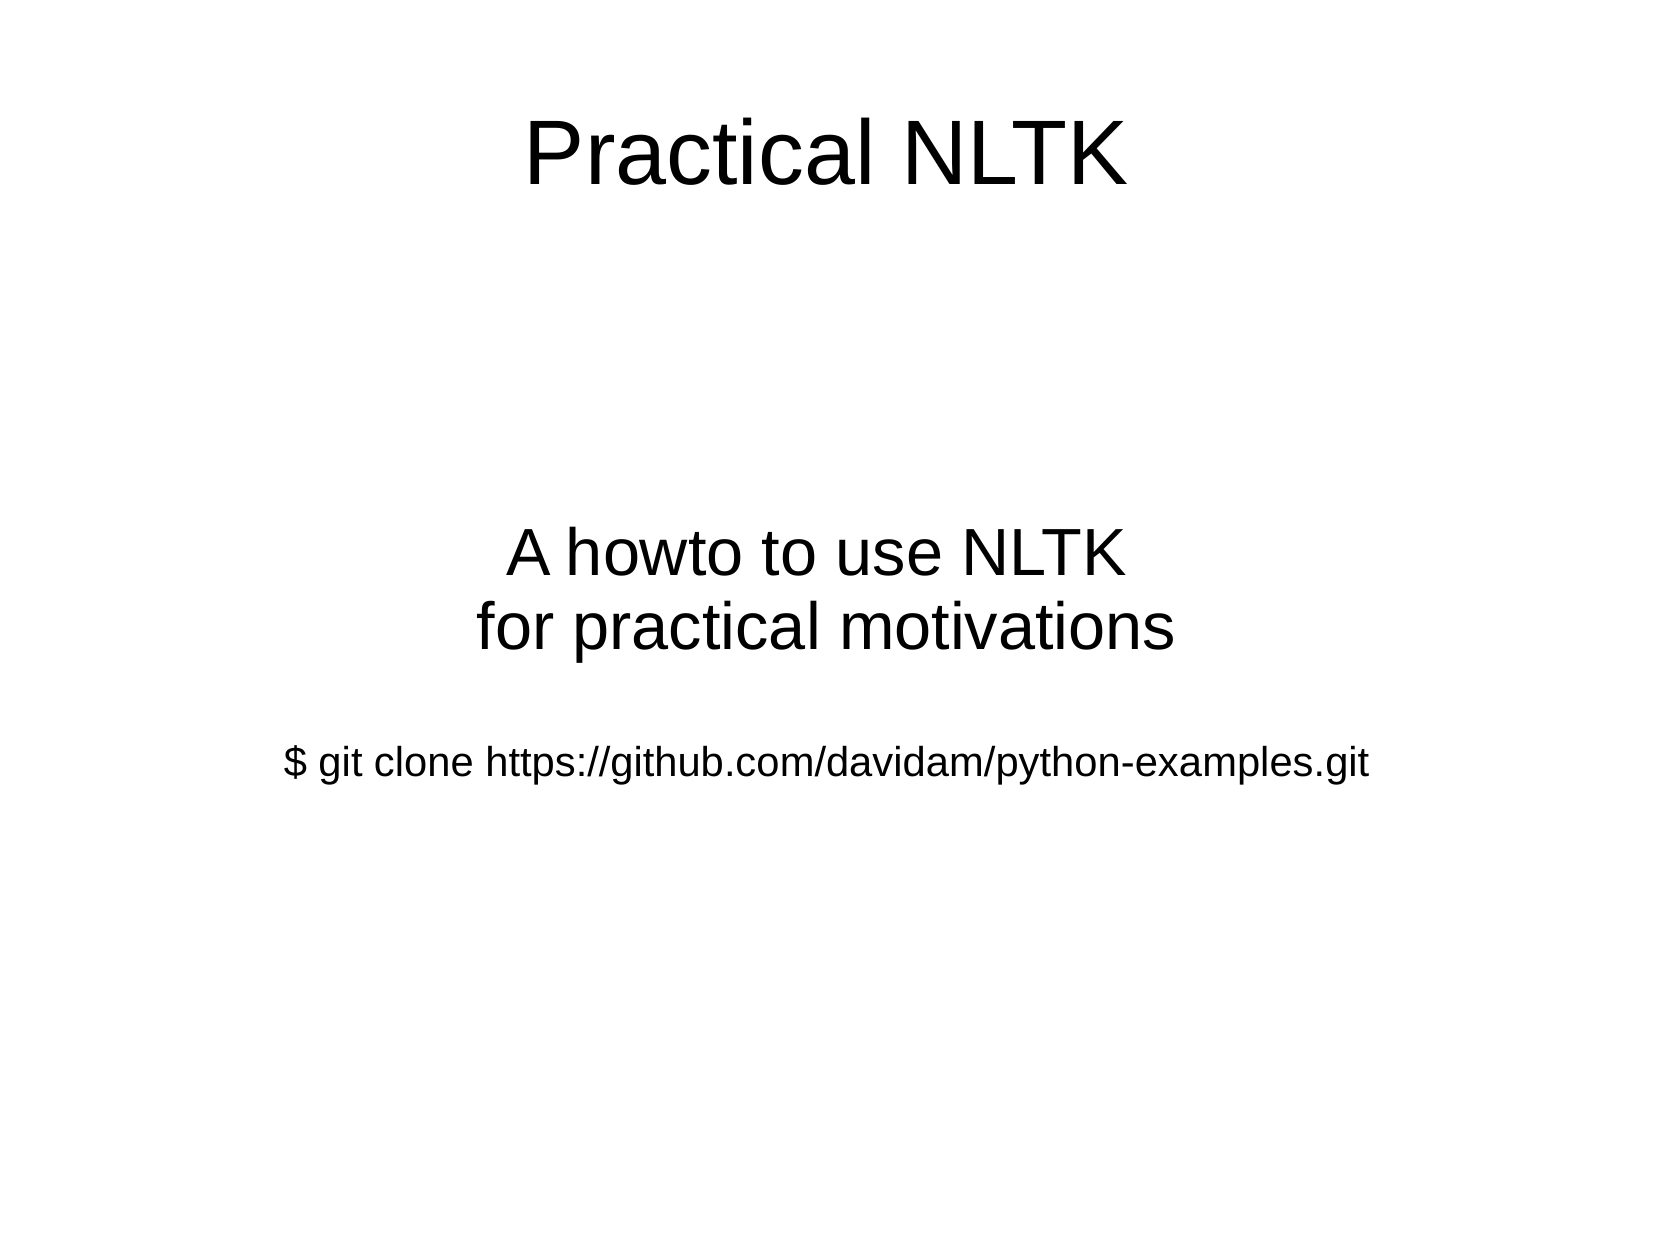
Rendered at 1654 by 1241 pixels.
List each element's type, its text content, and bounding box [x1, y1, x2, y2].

title Practical NLTK [82, 49, 1571, 257]
subtitle A howto to use NLTK for practical motivations $ git clone https://github.com/davidam/python-examples.git [82, 290, 1571, 1010]
